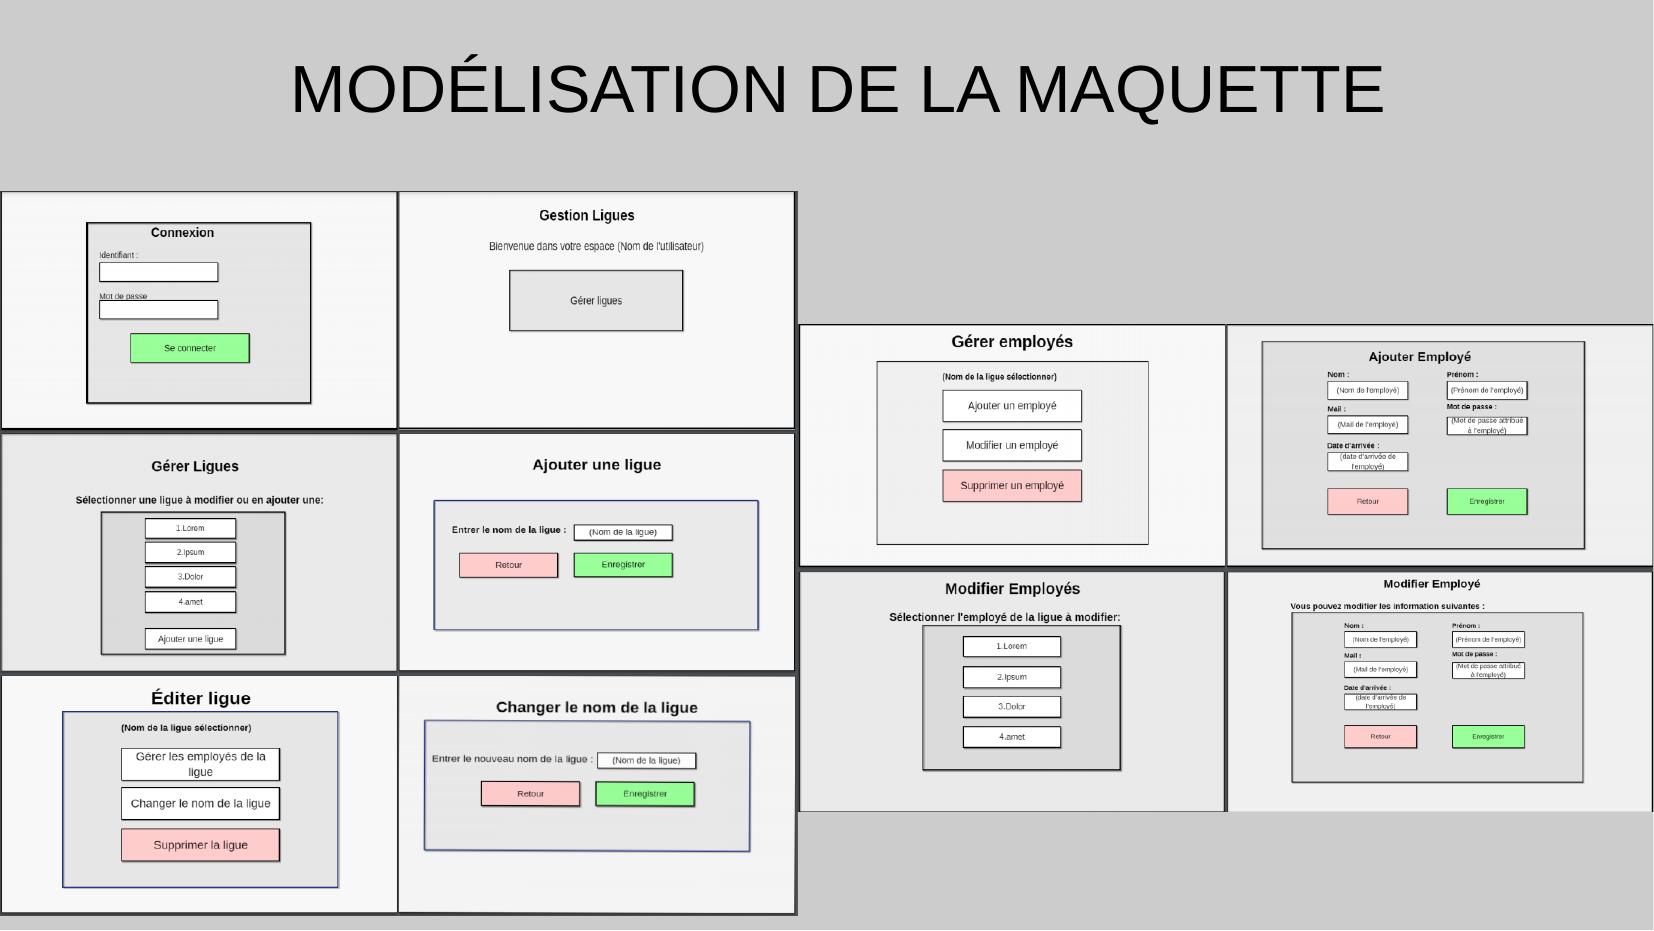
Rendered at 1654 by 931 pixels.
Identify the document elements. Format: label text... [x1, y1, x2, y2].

picture [0, 191, 1654, 916]
title MODÉLISATION DE LA MAQUETTE [59, 11, 1548, 168]
